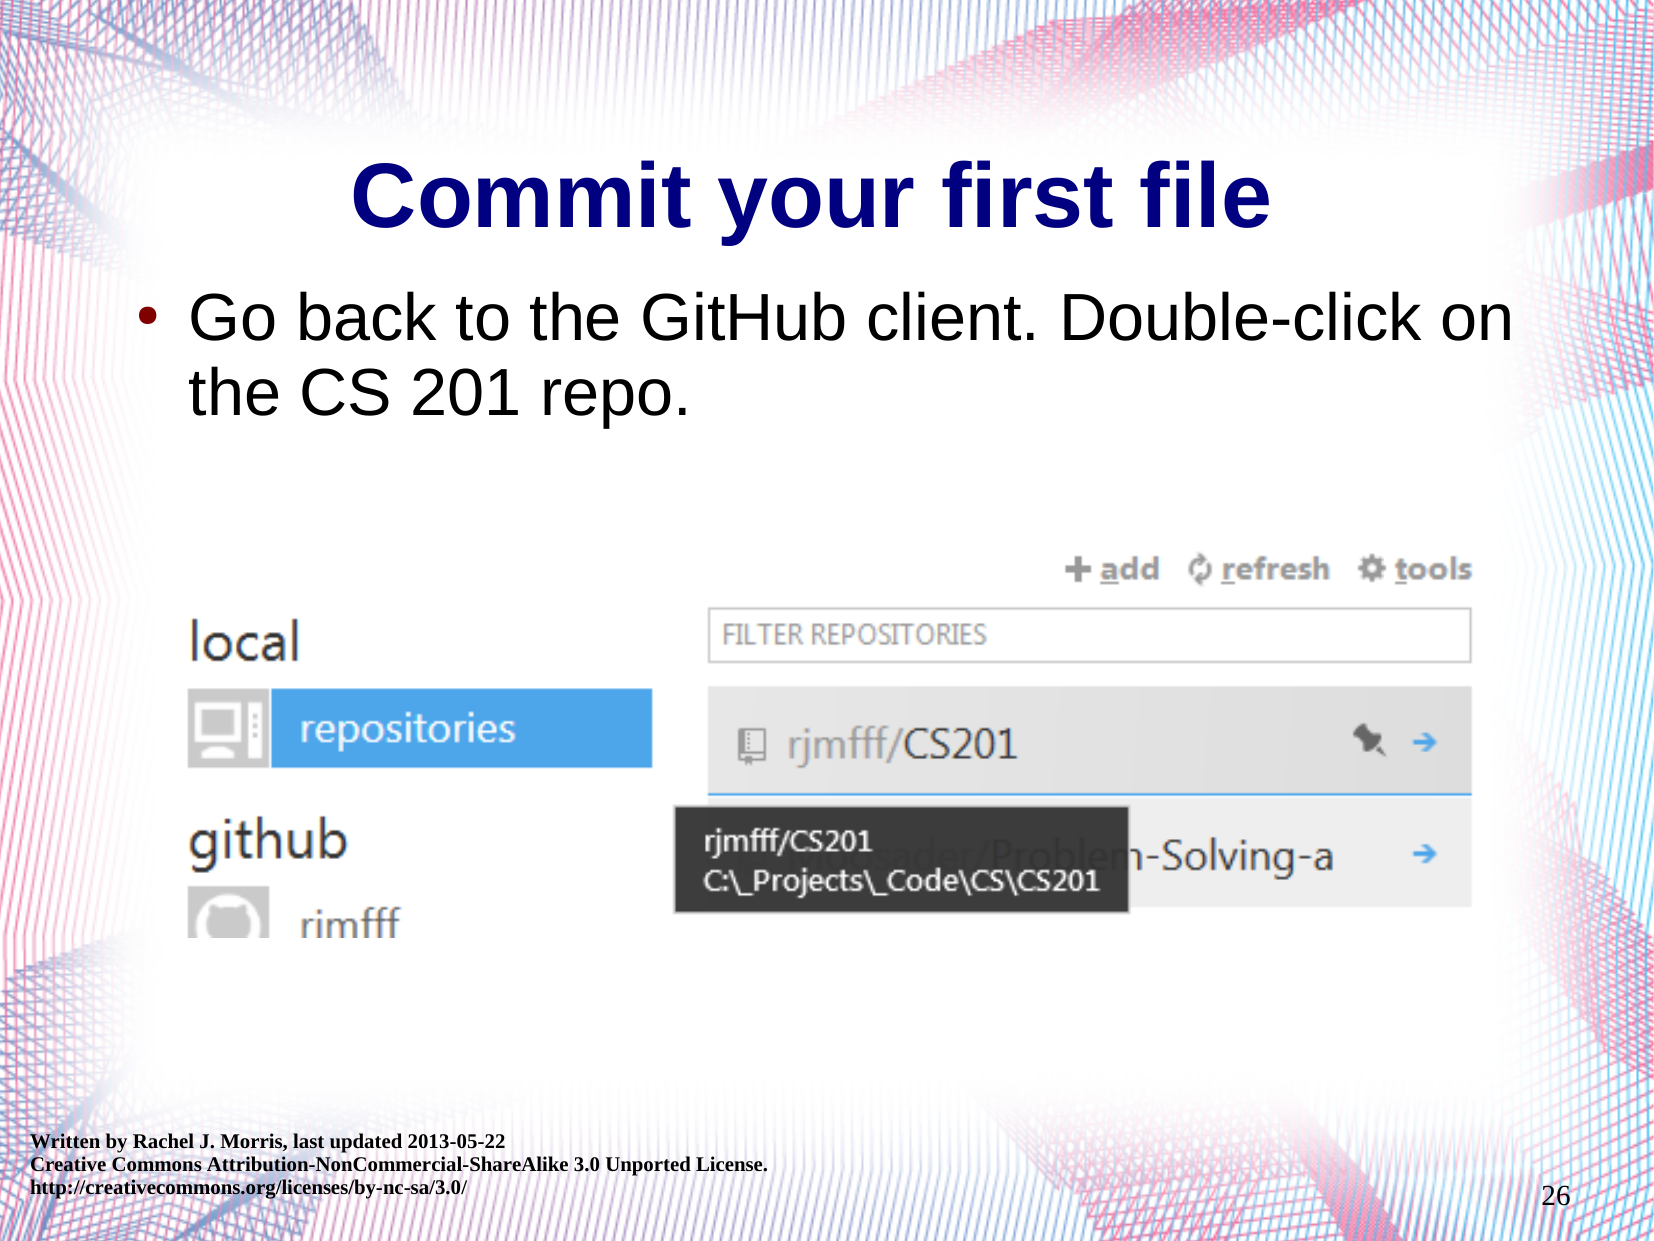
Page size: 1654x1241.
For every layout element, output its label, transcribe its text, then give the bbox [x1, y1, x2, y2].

title Commit your first file [118, 112, 1506, 280]
list Go back to the GitHub client. Double-click on the CS 201 repo. [118, 280, 1521, 517]
picture [0, 0, 1654, 1241]
